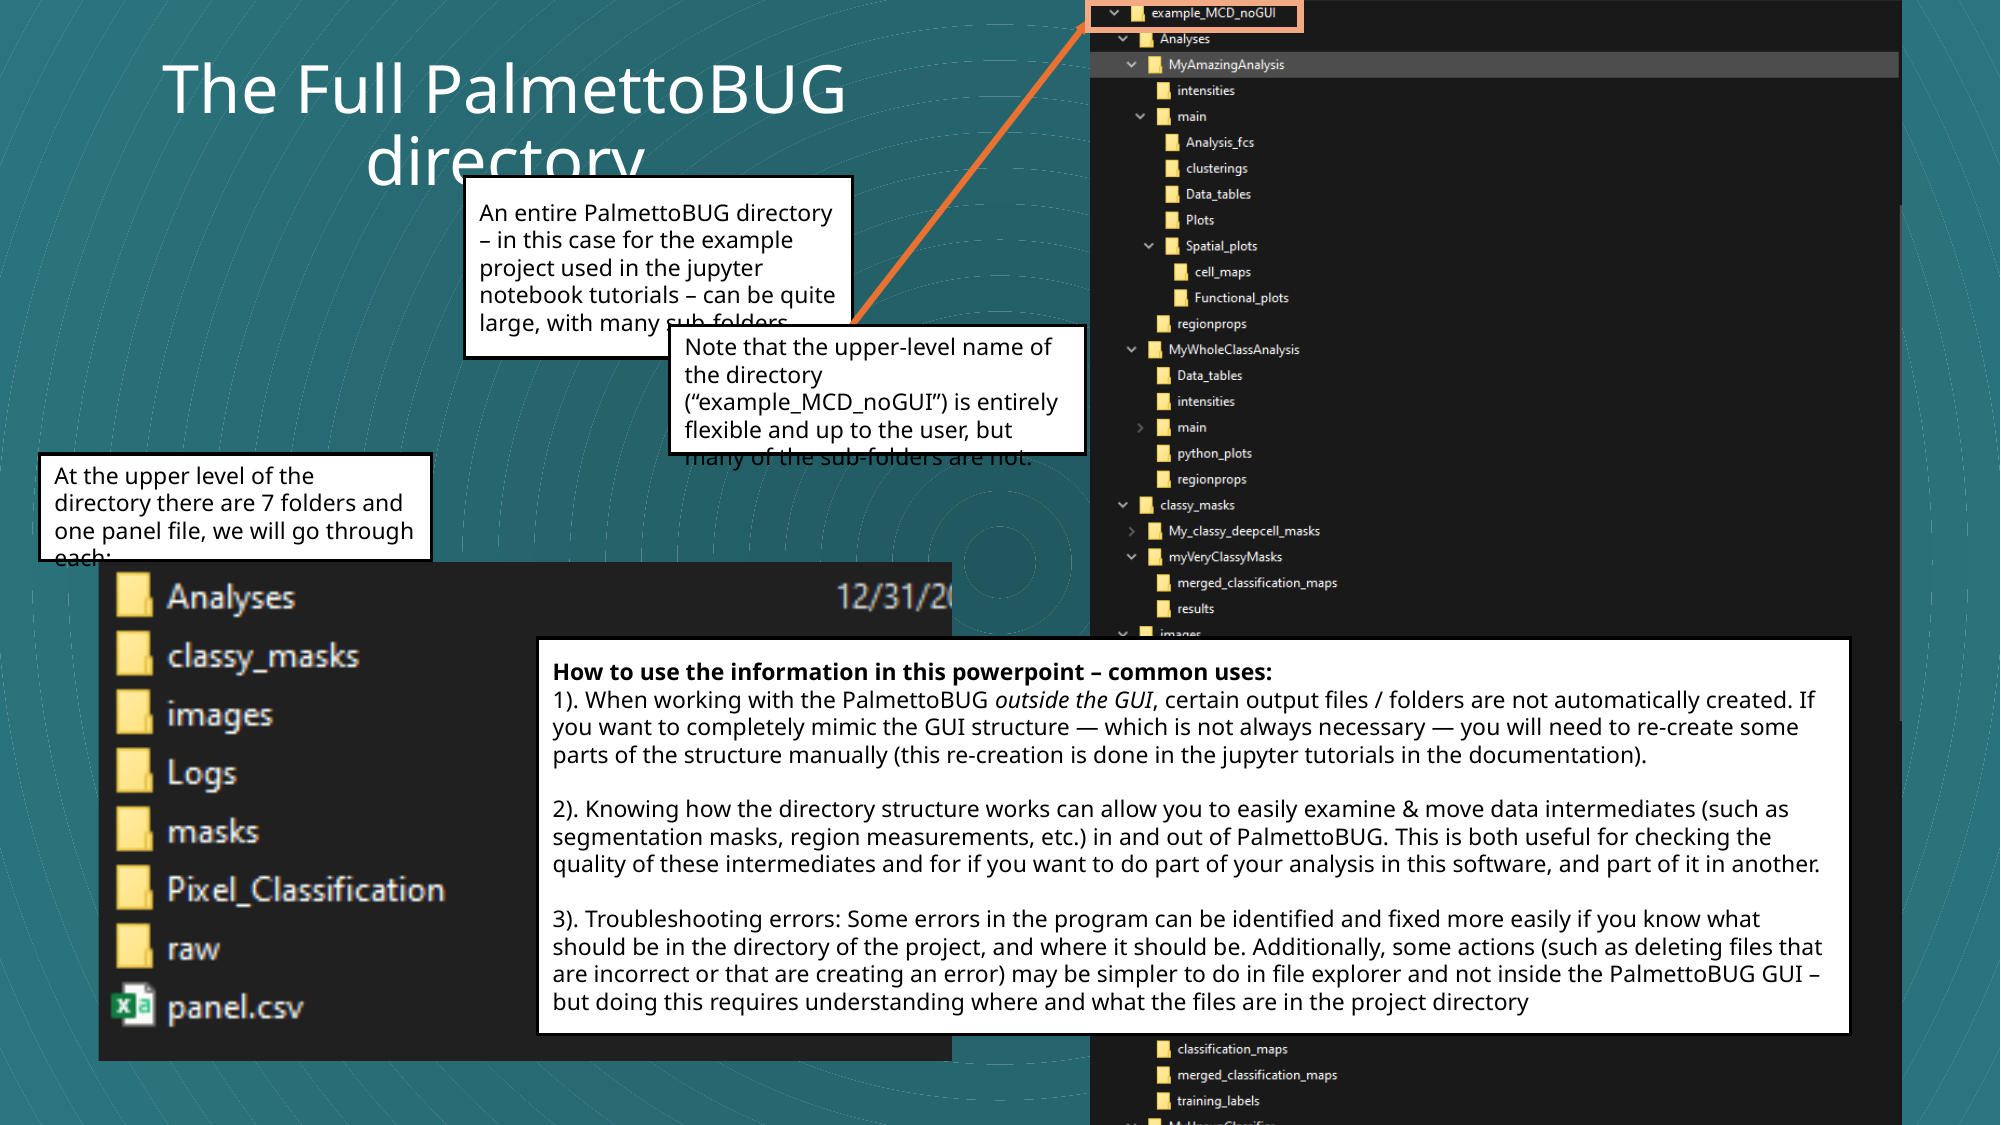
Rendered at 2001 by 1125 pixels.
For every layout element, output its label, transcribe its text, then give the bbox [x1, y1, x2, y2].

text_box At the upper level of the directory there are 7 folders and one panel file, we will go through each: [39, 454, 432, 560]
text_box The Full PalmettoBUG directory [39, 48, 973, 155]
text_box How to use the information in this powerpoint – common uses: 1). When working with the PalmettoBUG outside the GUI, certain output files / folders are not automatically created. If you want to completely mimic the GUI structure — which is not always necessary — you will need to re-create some parts of the structure manually (this re-creation is done in the jupyter tutorials in the documentation). 2). Knowing how the directory structure works can allow you to easily examine & move data intermediates (such as segmentation masks, region measurements, etc.) in and out of PalmettoBUG. This is both useful for checking the quality of these intermediates and for if you want to do part of your analysis in this software, and part of it in another. 3). Troubleshooting errors: Some errors in the program can be identified and fixed more easily if you know what should be in the directory of the project, and where it should be. Additionally, some actions (such as deleting files that are incorrect or that are creating an error) may be simpler to do in file explorer and not inside the PalmettoBUG GUI – but doing this requires understanding where and what the files are in the project directory [538, 638, 1851, 1035]
picture [1091, 6, 1297, 27]
text_box An entire PalmettoBUG directory – in this case for the example project used in the jupyter notebook tutorials – can be quite large, with many sub-folders [464, 176, 853, 358]
picture [98, 562, 952, 1061]
picture [1090, 0, 1902, 1125]
text_box Note that the upper-level name of the directory (“example_MCD_noGUI”) is entirely flexible and up to the user, but many of the sub-folders are not. [670, 325, 1086, 454]
